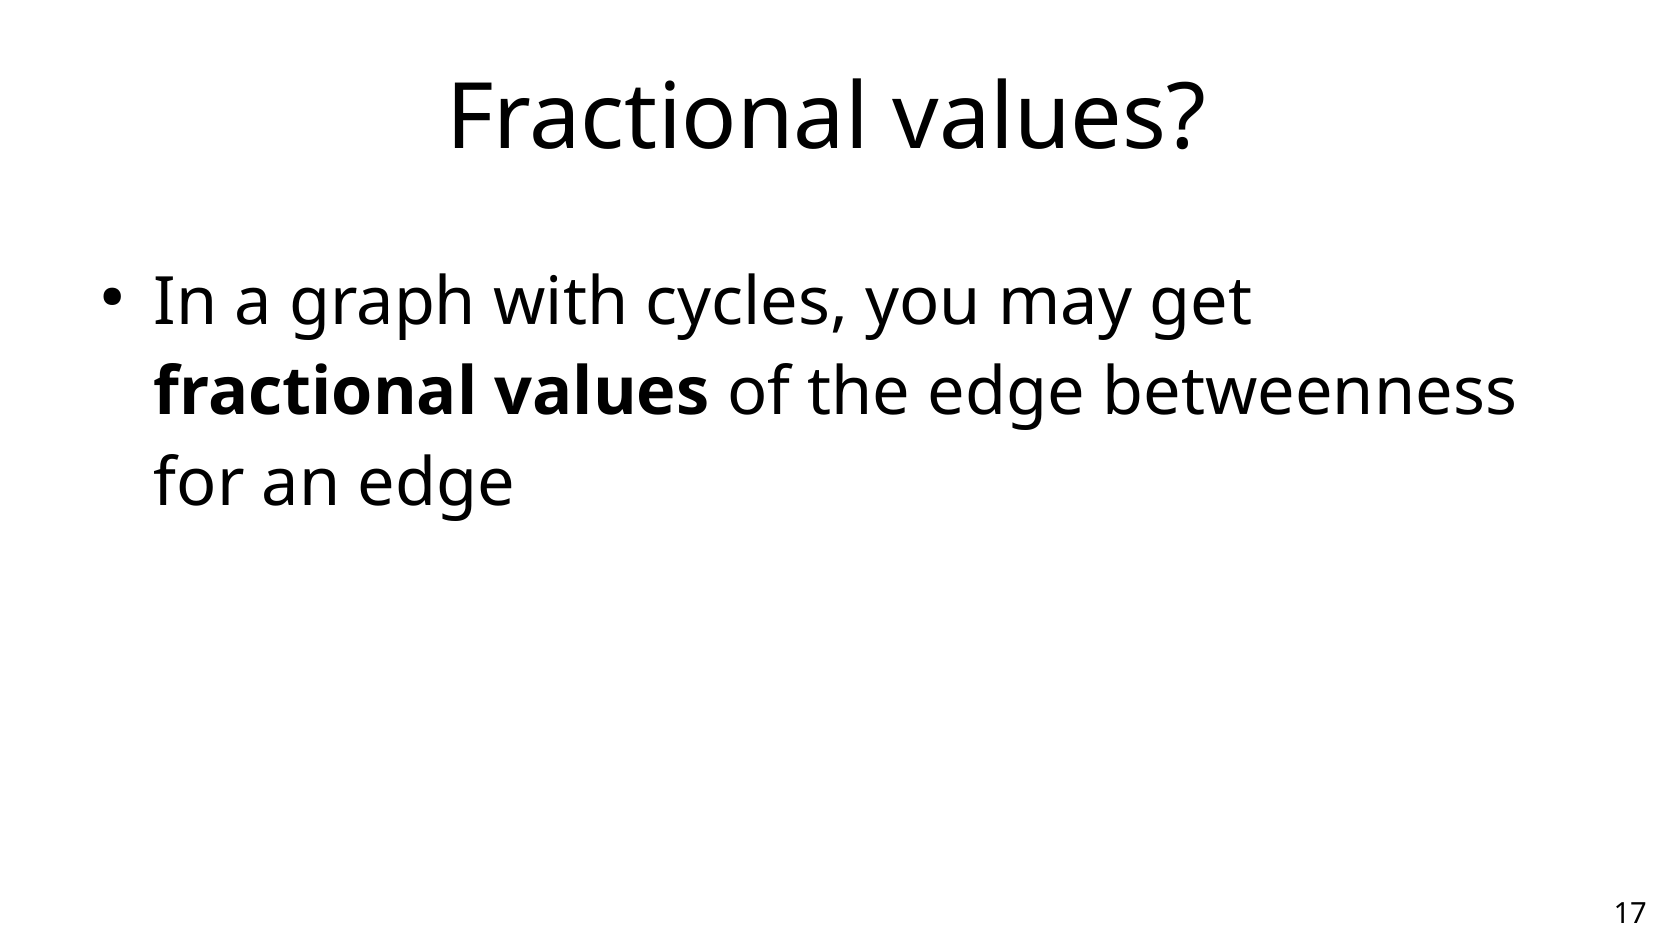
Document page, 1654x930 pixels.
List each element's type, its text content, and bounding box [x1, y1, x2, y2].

title Fractional values? [82, 1, 1571, 225]
list In a graph with cycles, you may get fractional values of the edge betweenness for an edge [82, 252, 1571, 793]
